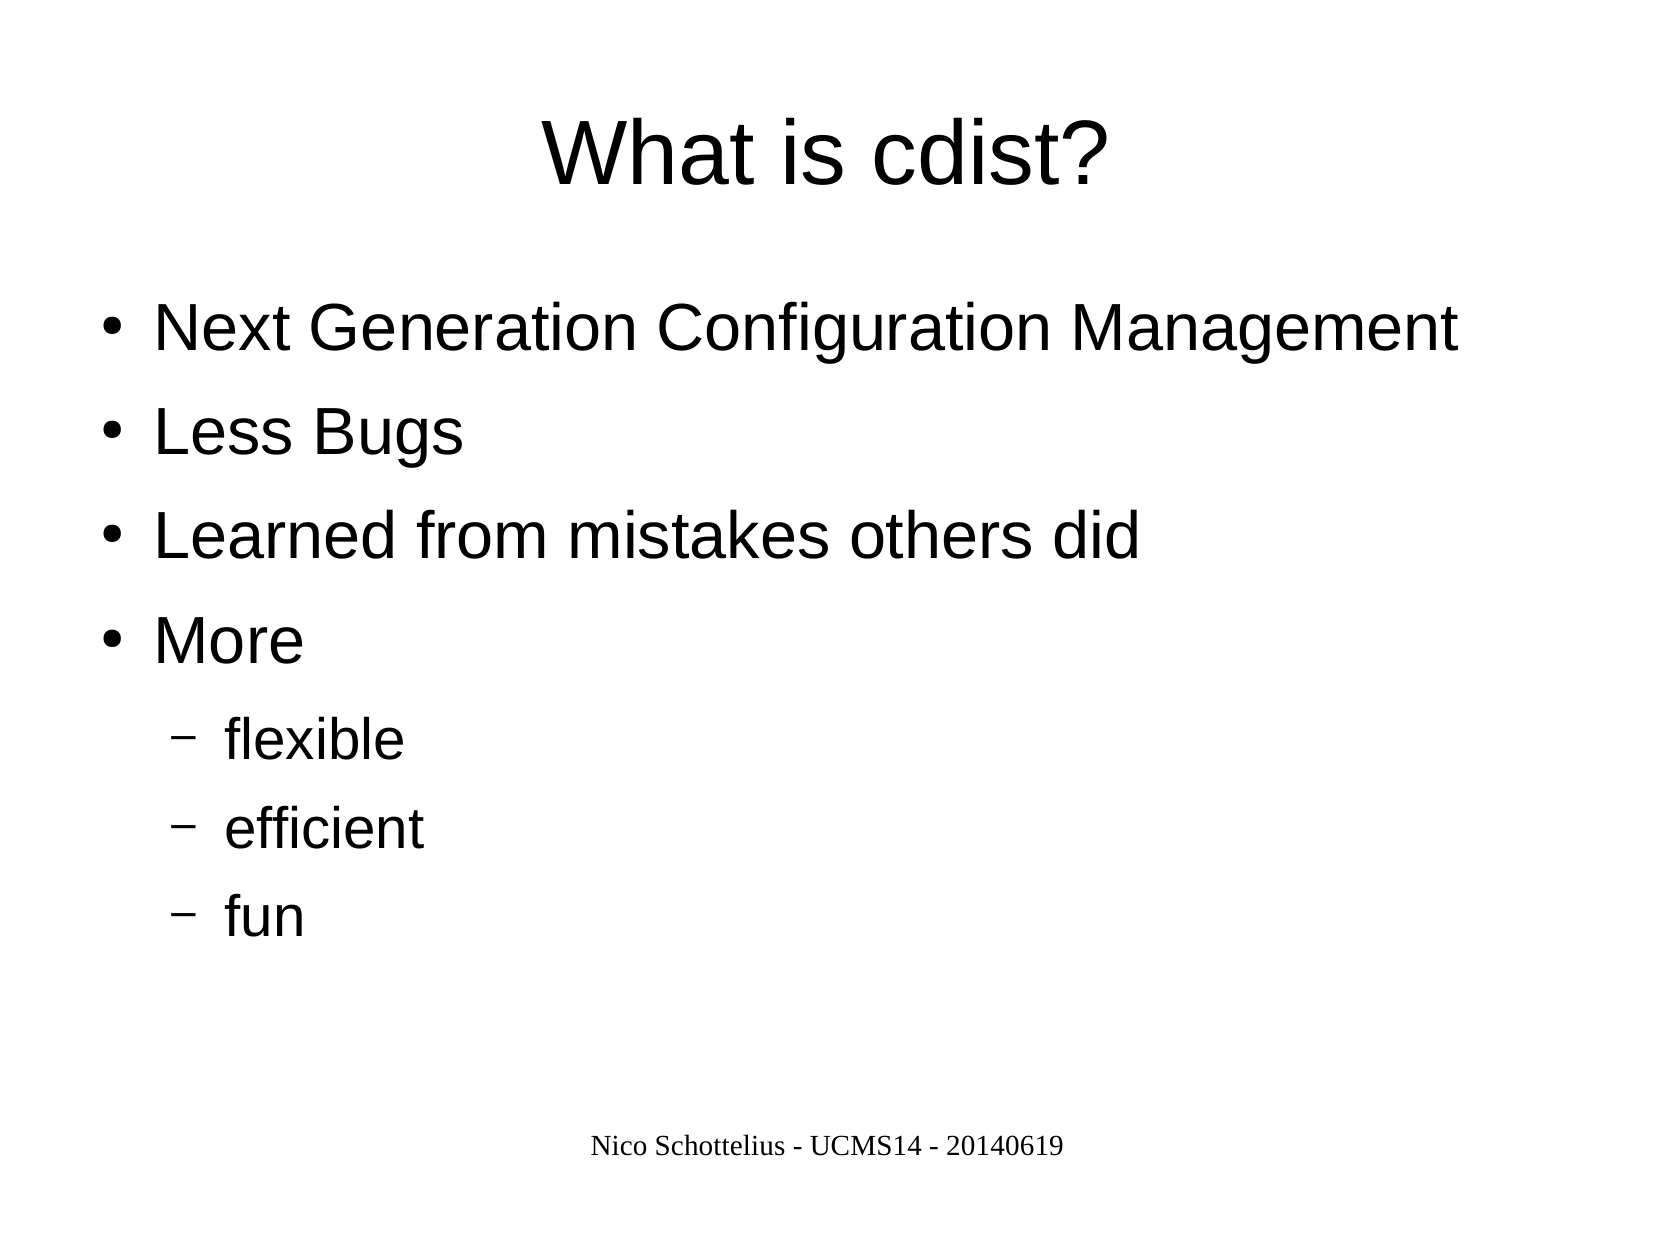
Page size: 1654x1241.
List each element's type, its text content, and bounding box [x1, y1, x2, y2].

list Next Generation Configuration Management Less Bugs Learned from mistakes others did More flexible efficient fun [82, 290, 1538, 1010]
title What is cdist? [82, 49, 1571, 257]
